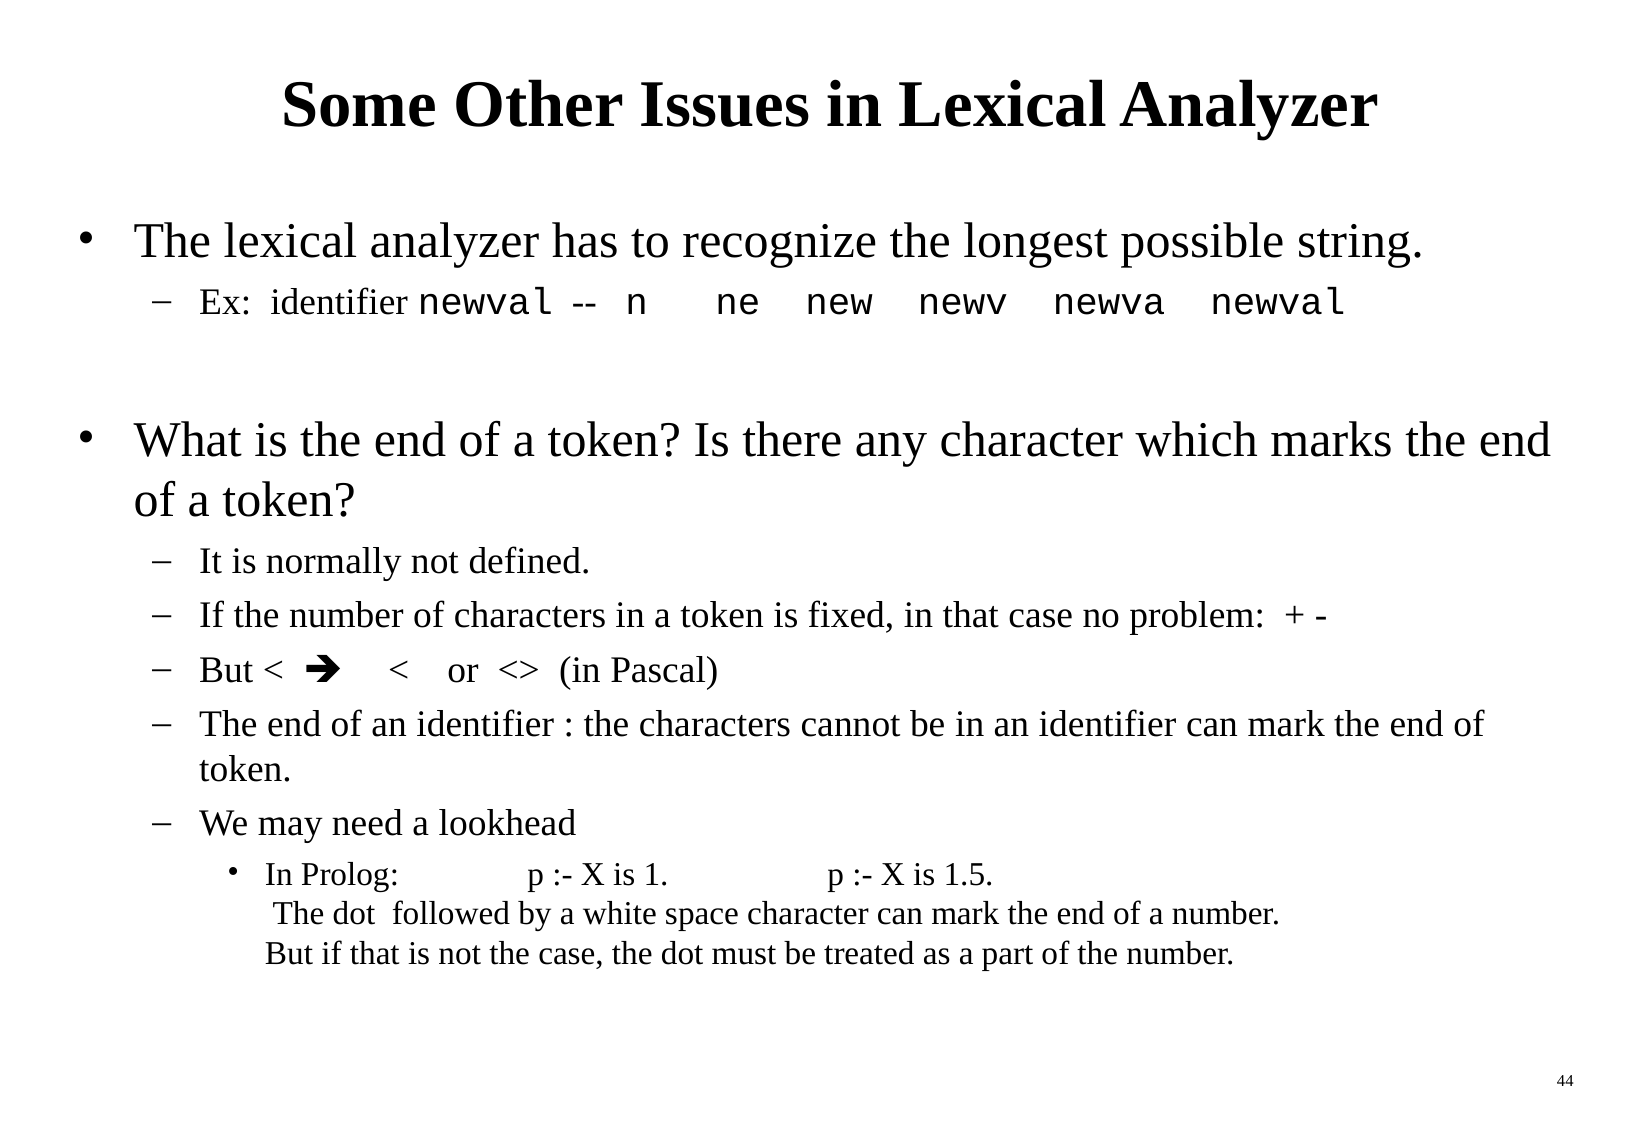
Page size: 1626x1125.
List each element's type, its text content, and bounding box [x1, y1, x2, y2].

list The lexical analyzer has to recognize the longest possible string. Ex: identifier newval -- n ne new newv newva newval What is the end of a token? Is there any character which marks the end of a token? It is normally not defined. If the number of characters in a token is fixed, in that case no problem: + - But <  < or <> (in Pascal) The end of an identifier : the characters cannot be in an identifier can mark the end of token. We may need a lookhead In Prolog: p :- X is 1. p :- X is 1.5. The dot followed by a white space character can mark the end of a number. But if that is not the case, the dot must be treated as a part of the number. [62, 199, 1600, 1038]
title Some Other Issues in Lexical Analyzer [62, 24, 1600, 175]
text_box <number> [1250, 1062, 1589, 1101]
